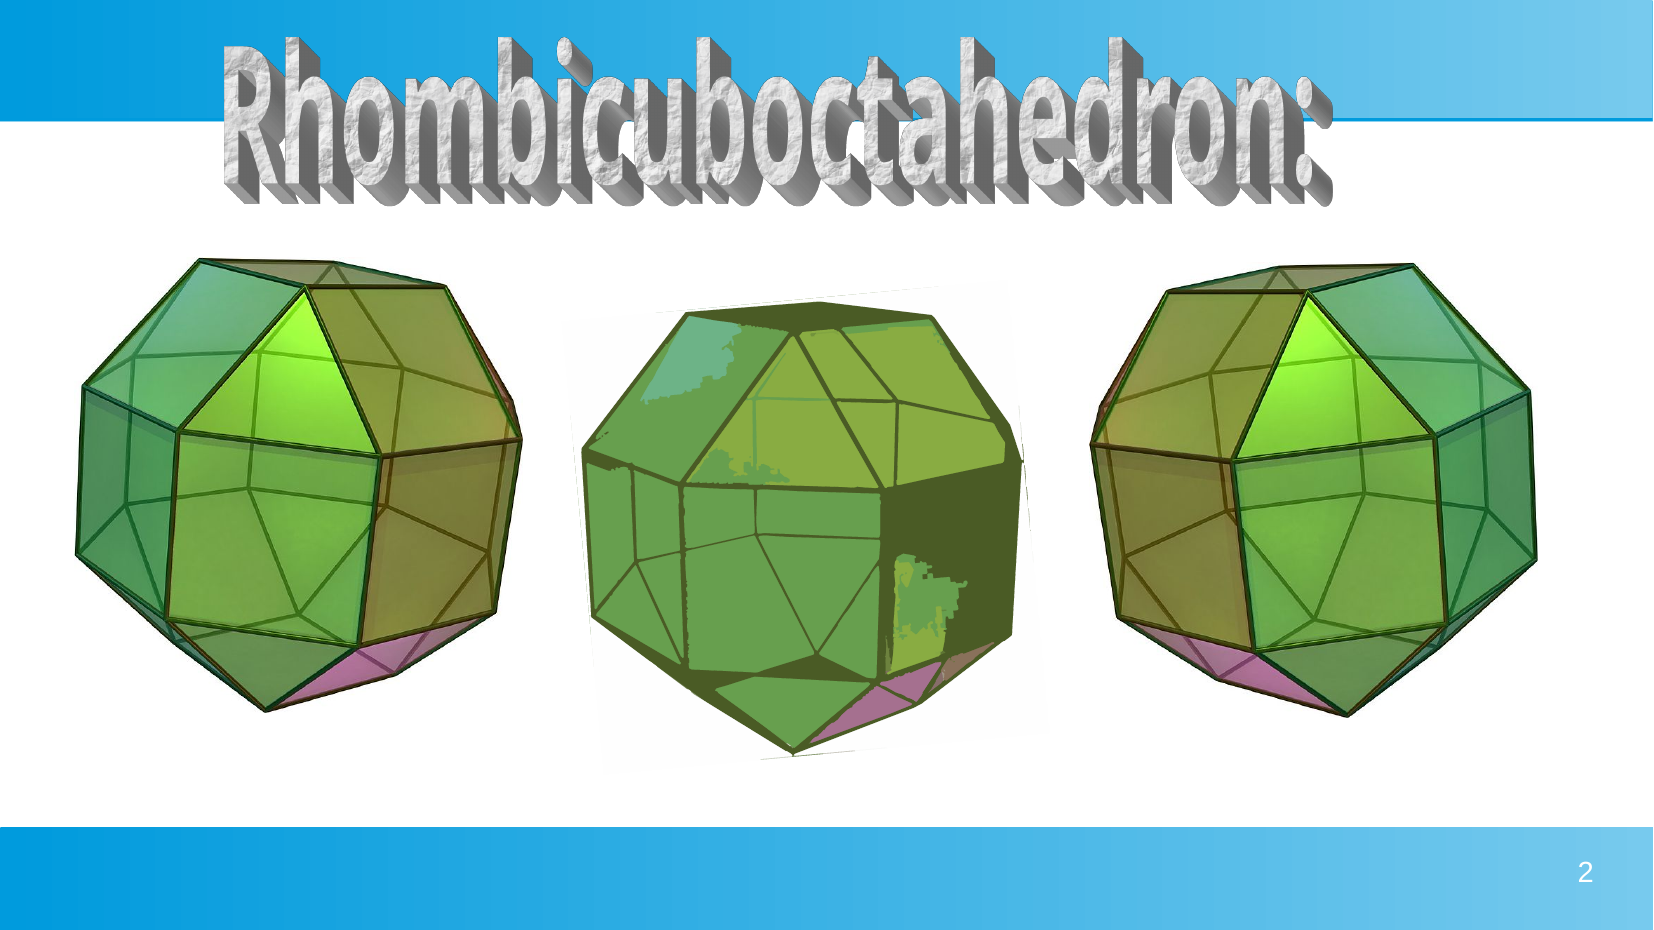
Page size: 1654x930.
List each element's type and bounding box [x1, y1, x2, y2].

picture [1089, 262, 1538, 718]
picture [561, 280, 1050, 775]
picture [74, 257, 523, 713]
